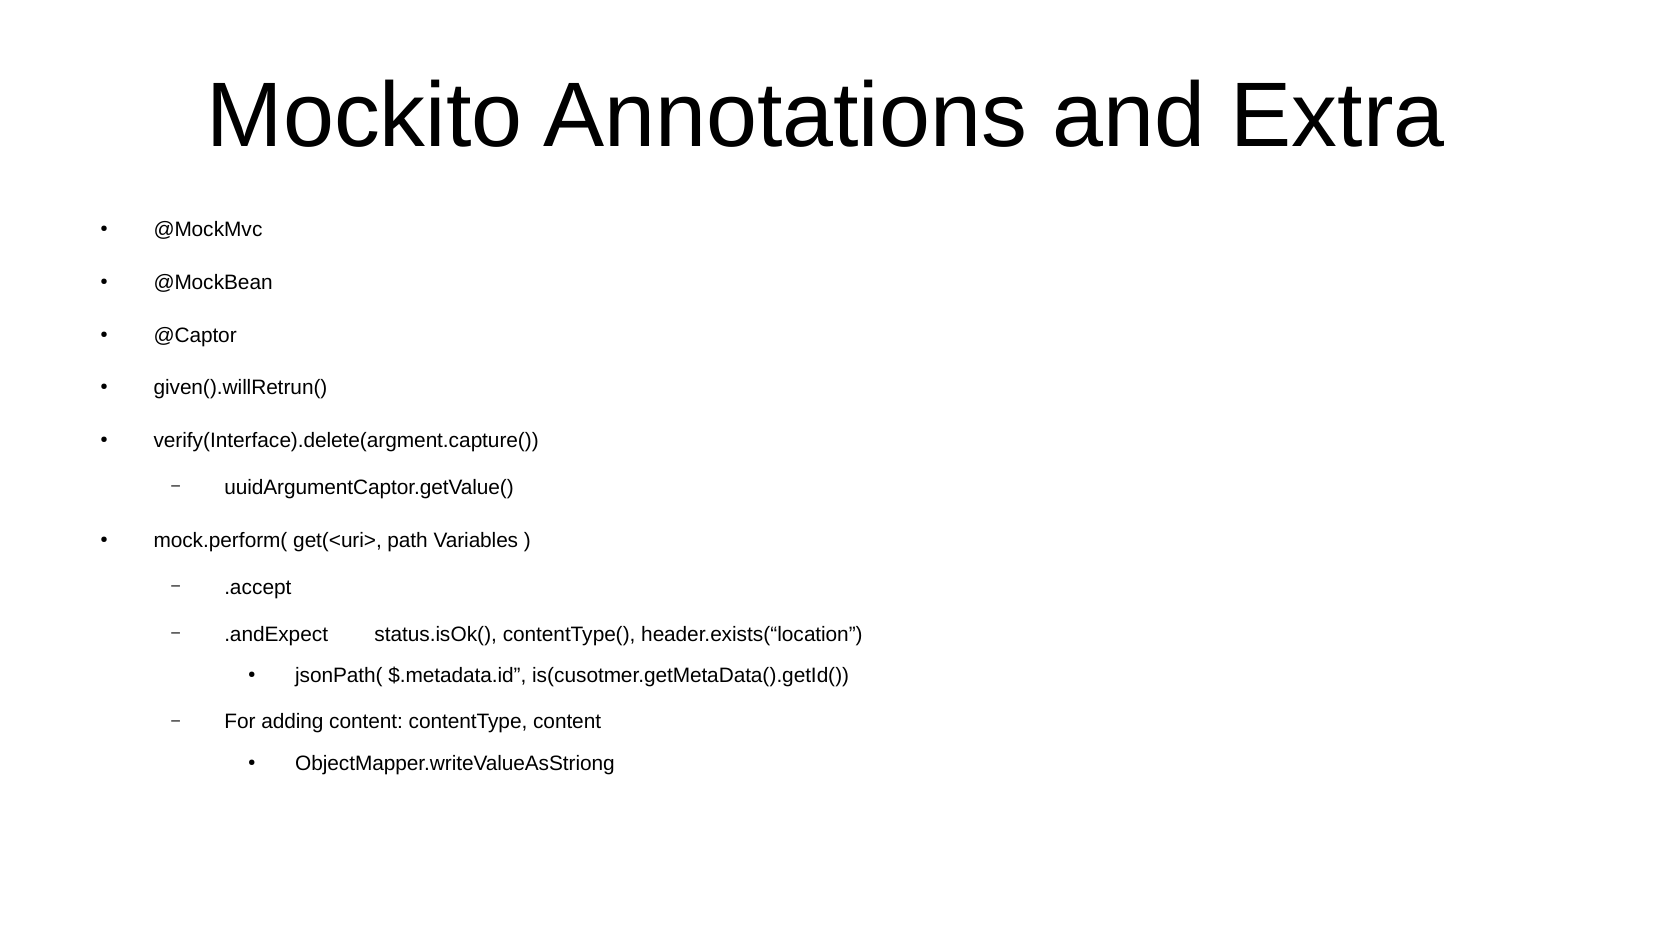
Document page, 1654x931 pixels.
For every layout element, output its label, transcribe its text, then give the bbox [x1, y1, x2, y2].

title Mockito Annotations and Extra [82, 37, 1571, 193]
list @MockMvc @MockBean @Captor given().willRetrun() verify(Interface).delete(argment.capture()) uuidArgumentCaptor.getValue() mock.perform( get(<uri>, path Variables ) .accept .andExpect status.isOk(), contentType(), header.exists(“location”) jsonPath( $.metadata.id”, is(cusotmer.getMetaData().getId()) For adding content: contentType, content ObjectMapper.writeValueAsStriong [82, 217, 1651, 901]
